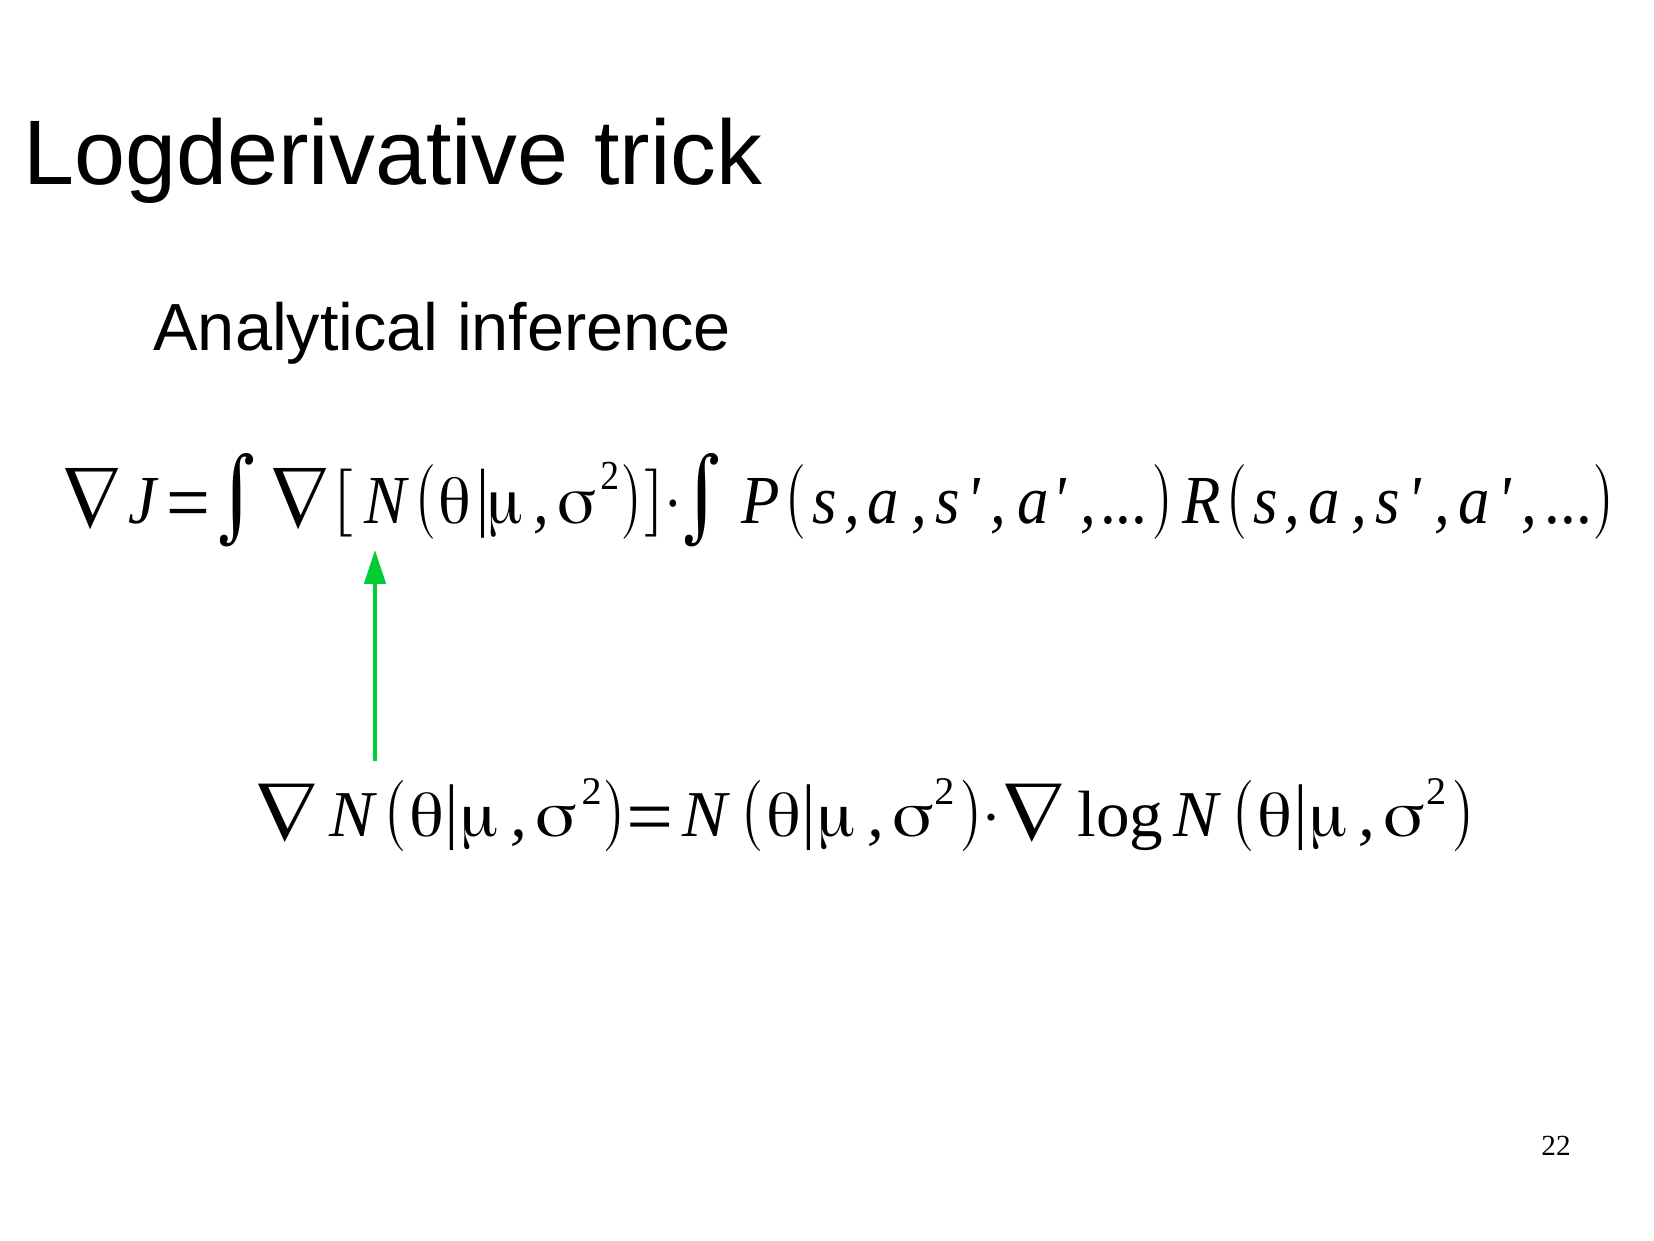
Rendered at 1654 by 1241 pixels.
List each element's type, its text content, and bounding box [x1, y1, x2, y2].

chart [237, 767, 1489, 855]
chart [45, 446, 1629, 551]
list Analytical inference [82, 551, 1571, 1010]
title Logderivative trick [23, 49, 1512, 257]
list Analytical inference [82, 290, 1571, 446]
